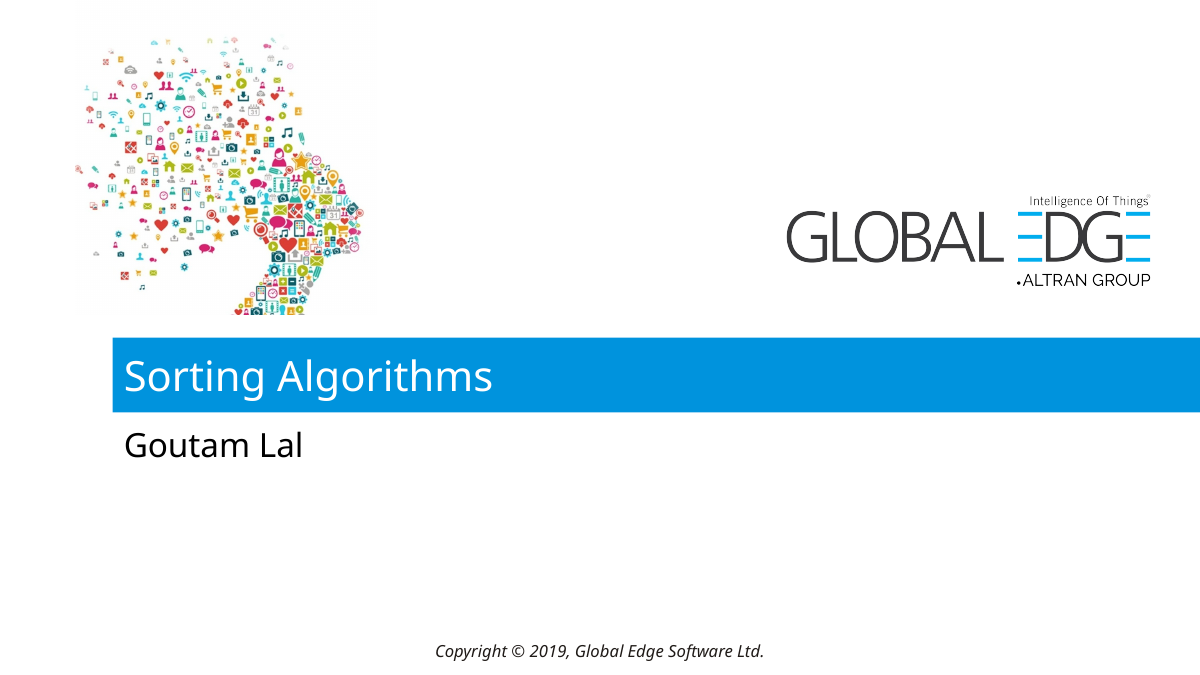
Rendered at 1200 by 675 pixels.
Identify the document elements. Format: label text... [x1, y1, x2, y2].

title Sorting Algorithms [112, 337, 1200, 413]
picture [779, 184, 1158, 296]
picture [75, 0, 377, 315]
list Goutam Lal [112, 412, 975, 475]
